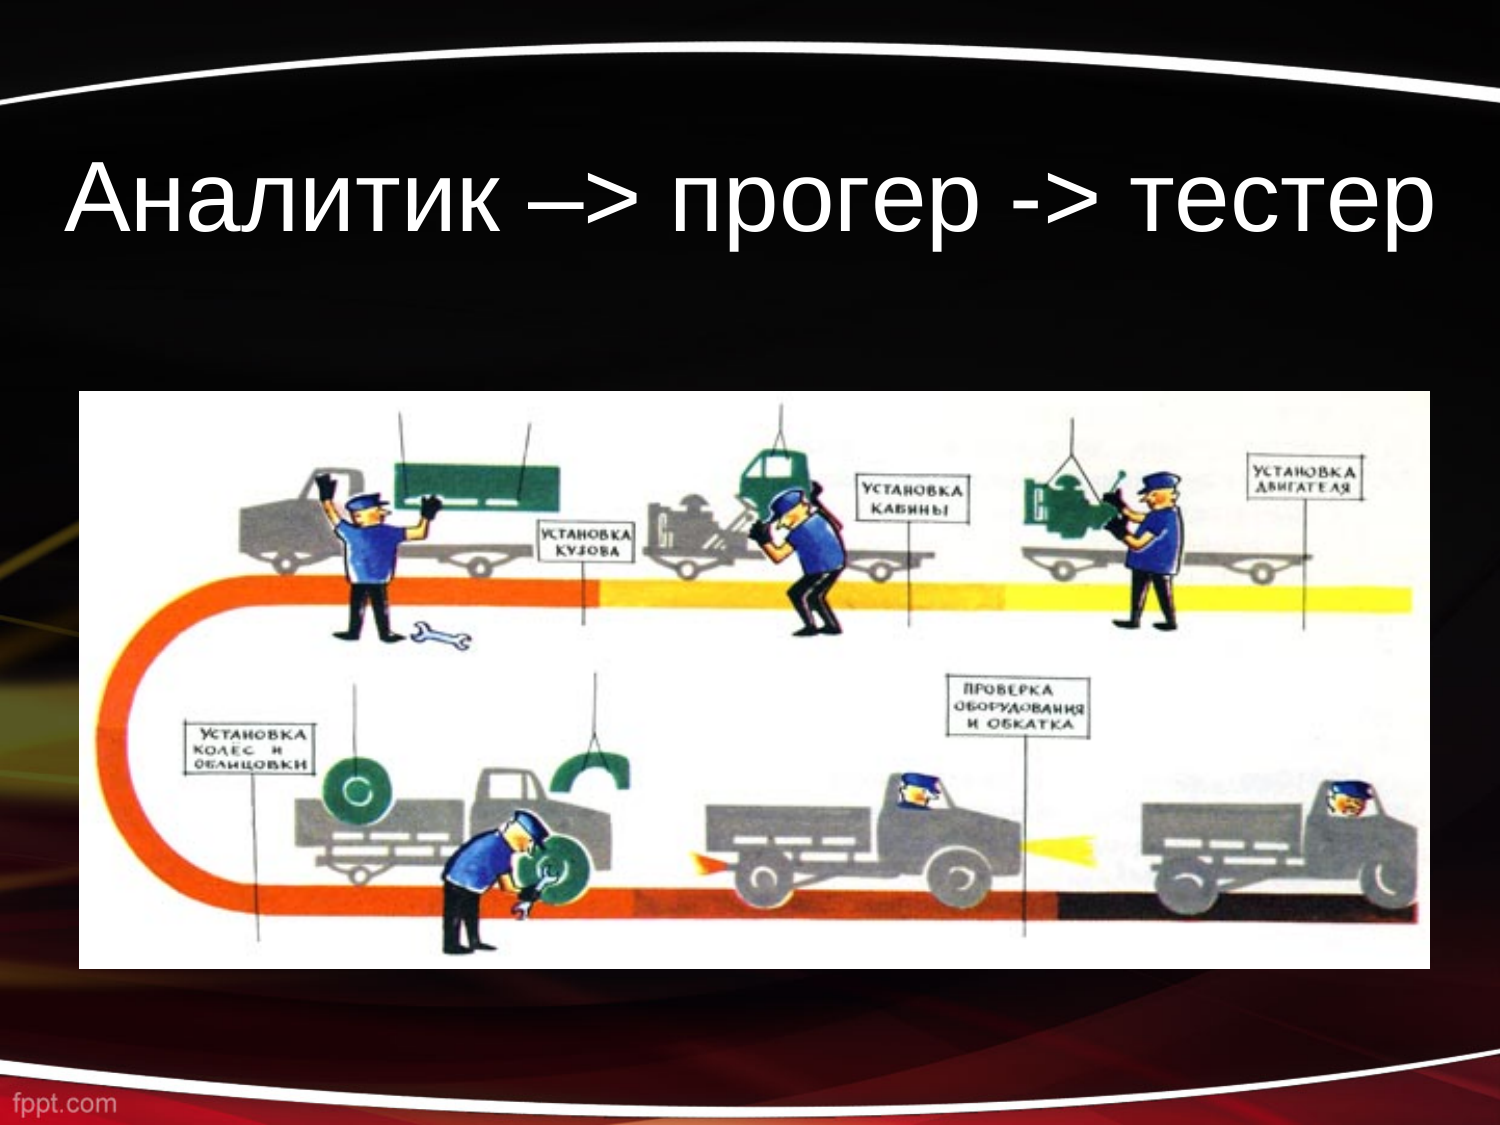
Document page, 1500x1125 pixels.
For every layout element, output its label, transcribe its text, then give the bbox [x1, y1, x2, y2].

list Аналитик –> прогер -> тестер [0, 16, 1452, 367]
picture [0, 0, 1500, 1125]
